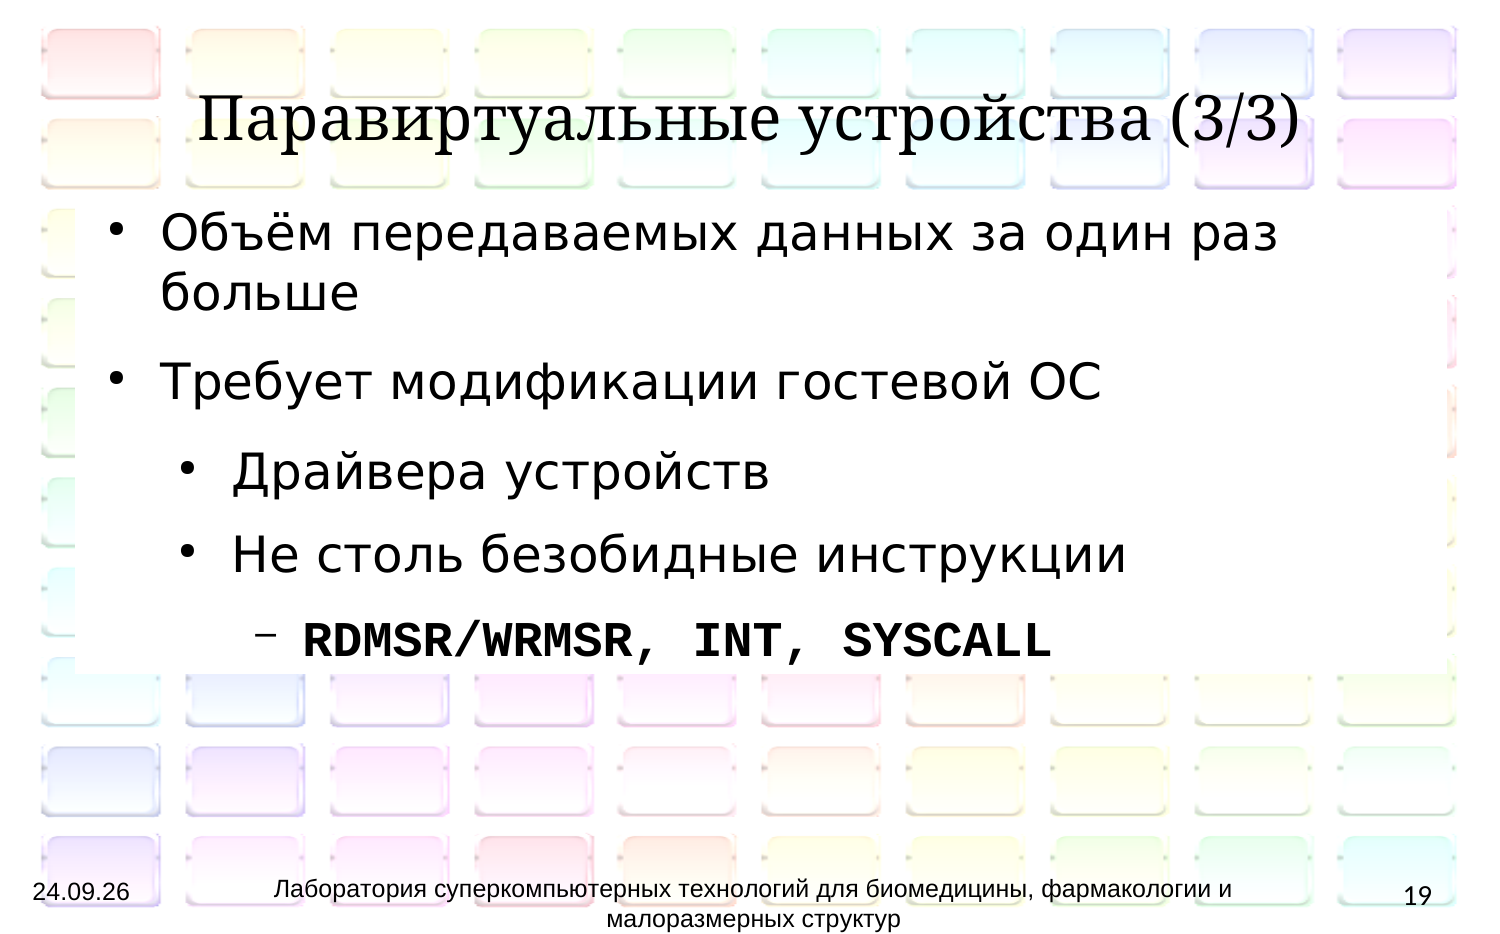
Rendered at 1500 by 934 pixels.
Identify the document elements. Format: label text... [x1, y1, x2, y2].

title Паравиртуальные устройства (3/3) [75, 37, 1426, 192]
text_box 11.03.12 [17, 868, 184, 918]
text_box <номер> [1387, 868, 1473, 918]
list Объём передаваемых данных за один раз больше Требует модификации гостевой ОС Драйвера устройств Не столь безобидные инструкции RDMSR/WRMSR, INT, SYSCALL [75, 192, 1447, 674]
text_box Лаборатория суперкомпьютерных технологий для биомедицины, фармакологии и малоразмерных структур [171, 864, 1338, 915]
picture [0, 0, 1500, 934]
